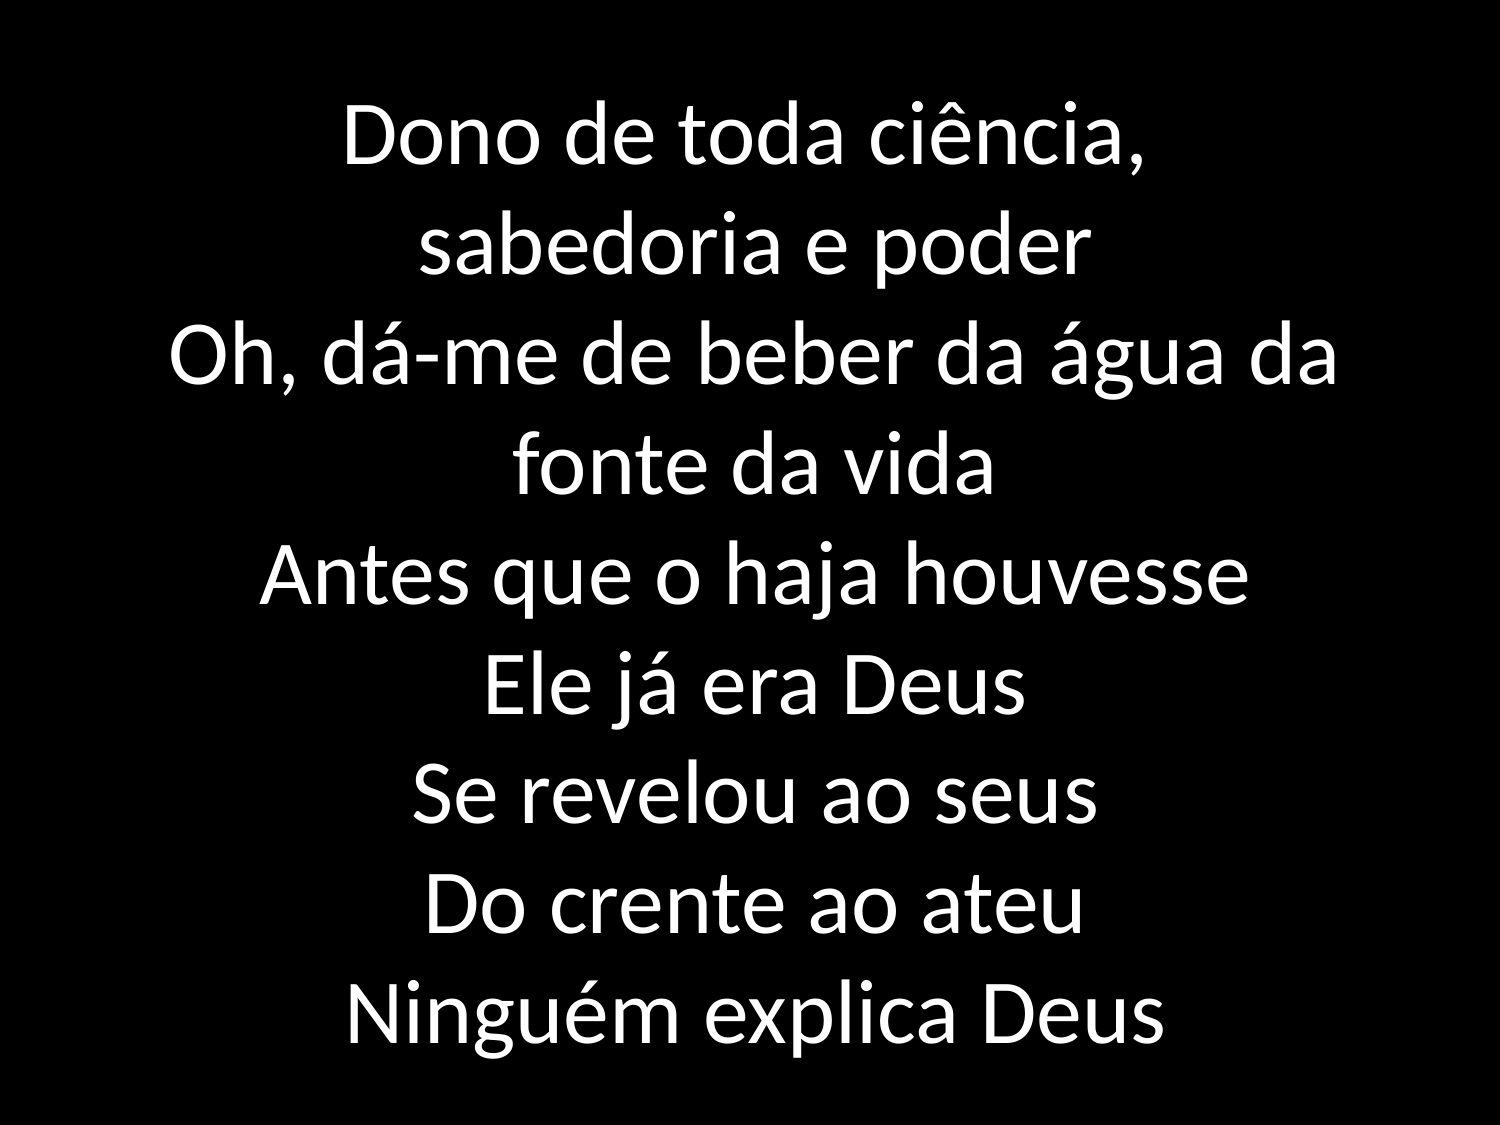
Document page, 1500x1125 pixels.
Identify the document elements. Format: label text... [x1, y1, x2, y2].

title Dono de toda ciência, sabedoria e poder Oh, dá-me de beber da água da fonte da vida Antes que o haja houvesse Ele já era Deus Se revelou ao seus Do crente ao ateu Ninguém explica Deus [46, 45, 1465, 1090]
